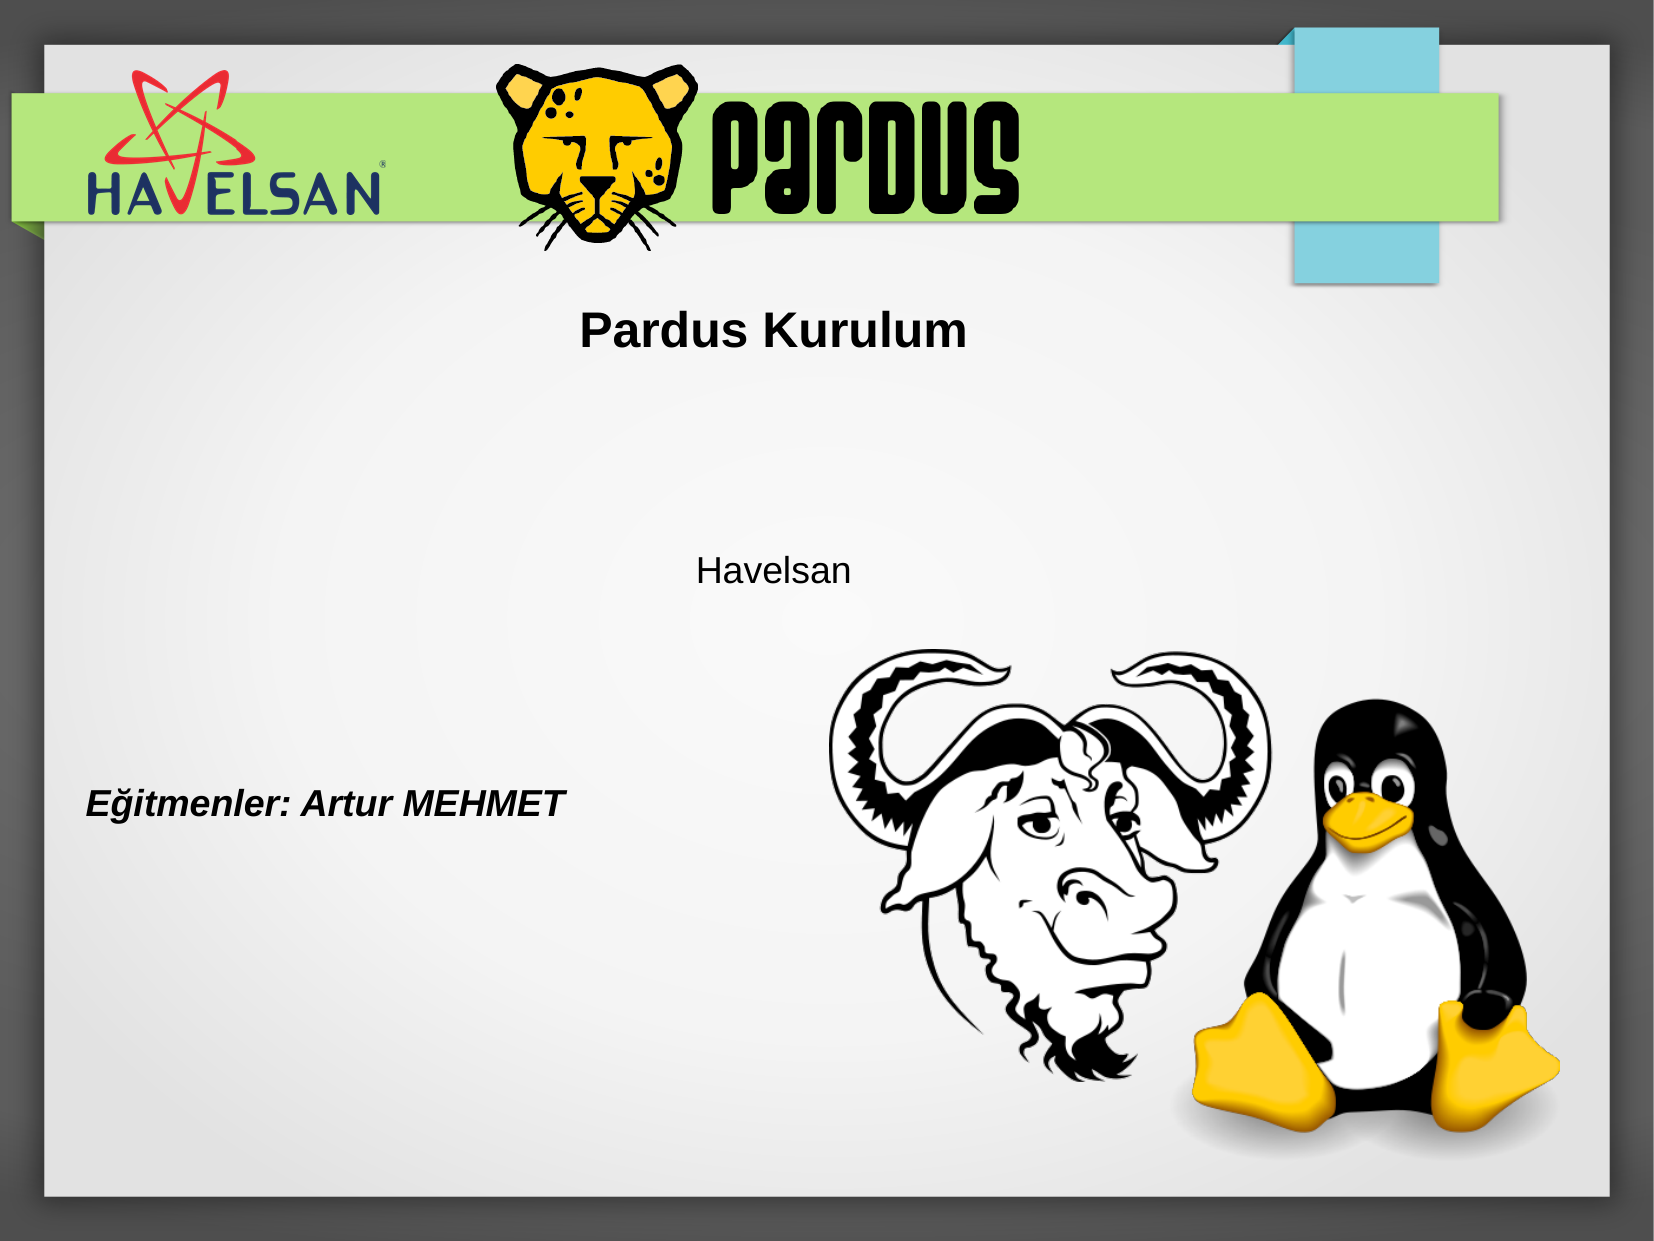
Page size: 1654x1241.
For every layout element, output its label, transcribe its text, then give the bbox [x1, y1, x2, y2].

text_box Havelsan [307, 507, 1241, 676]
picture [0, 0, 1654, 1241]
text_box Eğitmenler: Artur MEHMET [70, 775, 1063, 1241]
text_box Pardus Kurulum [100, 295, 1447, 478]
